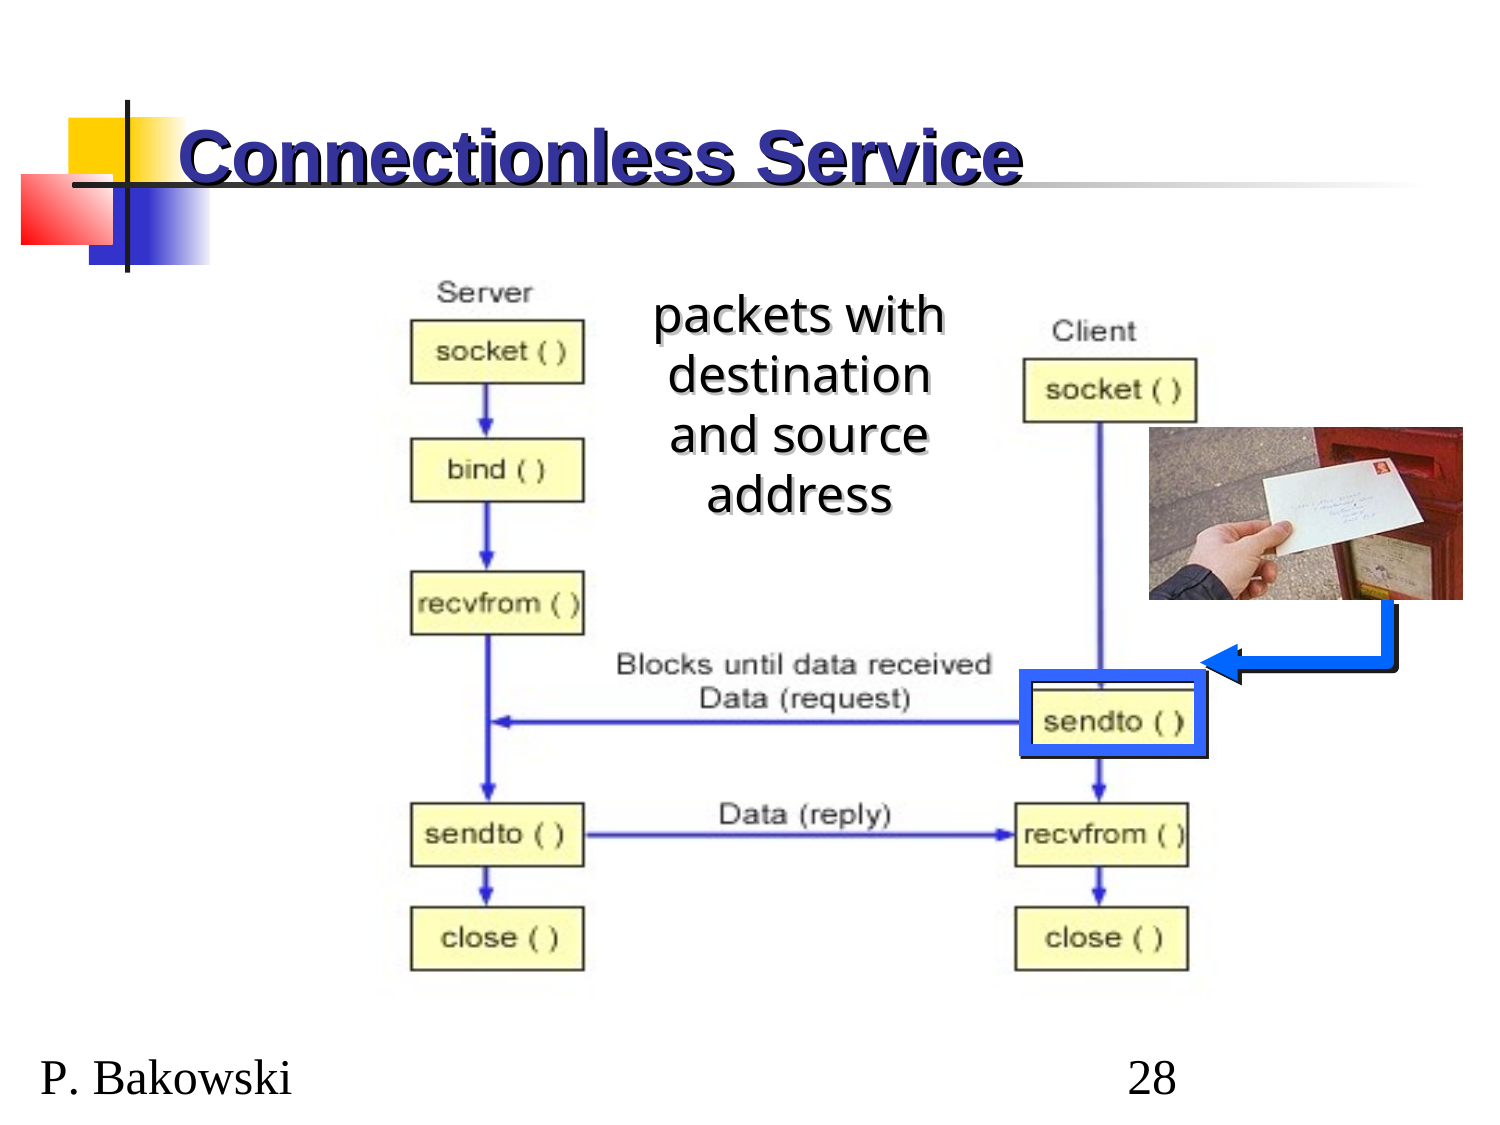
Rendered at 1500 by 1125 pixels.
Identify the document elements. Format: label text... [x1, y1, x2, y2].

picture [375, 262, 1463, 1013]
text_box packets with destination and source address [637, 274, 963, 531]
picture [1034, 684, 1194, 744]
title Connectionless Service [162, 99, 1400, 288]
